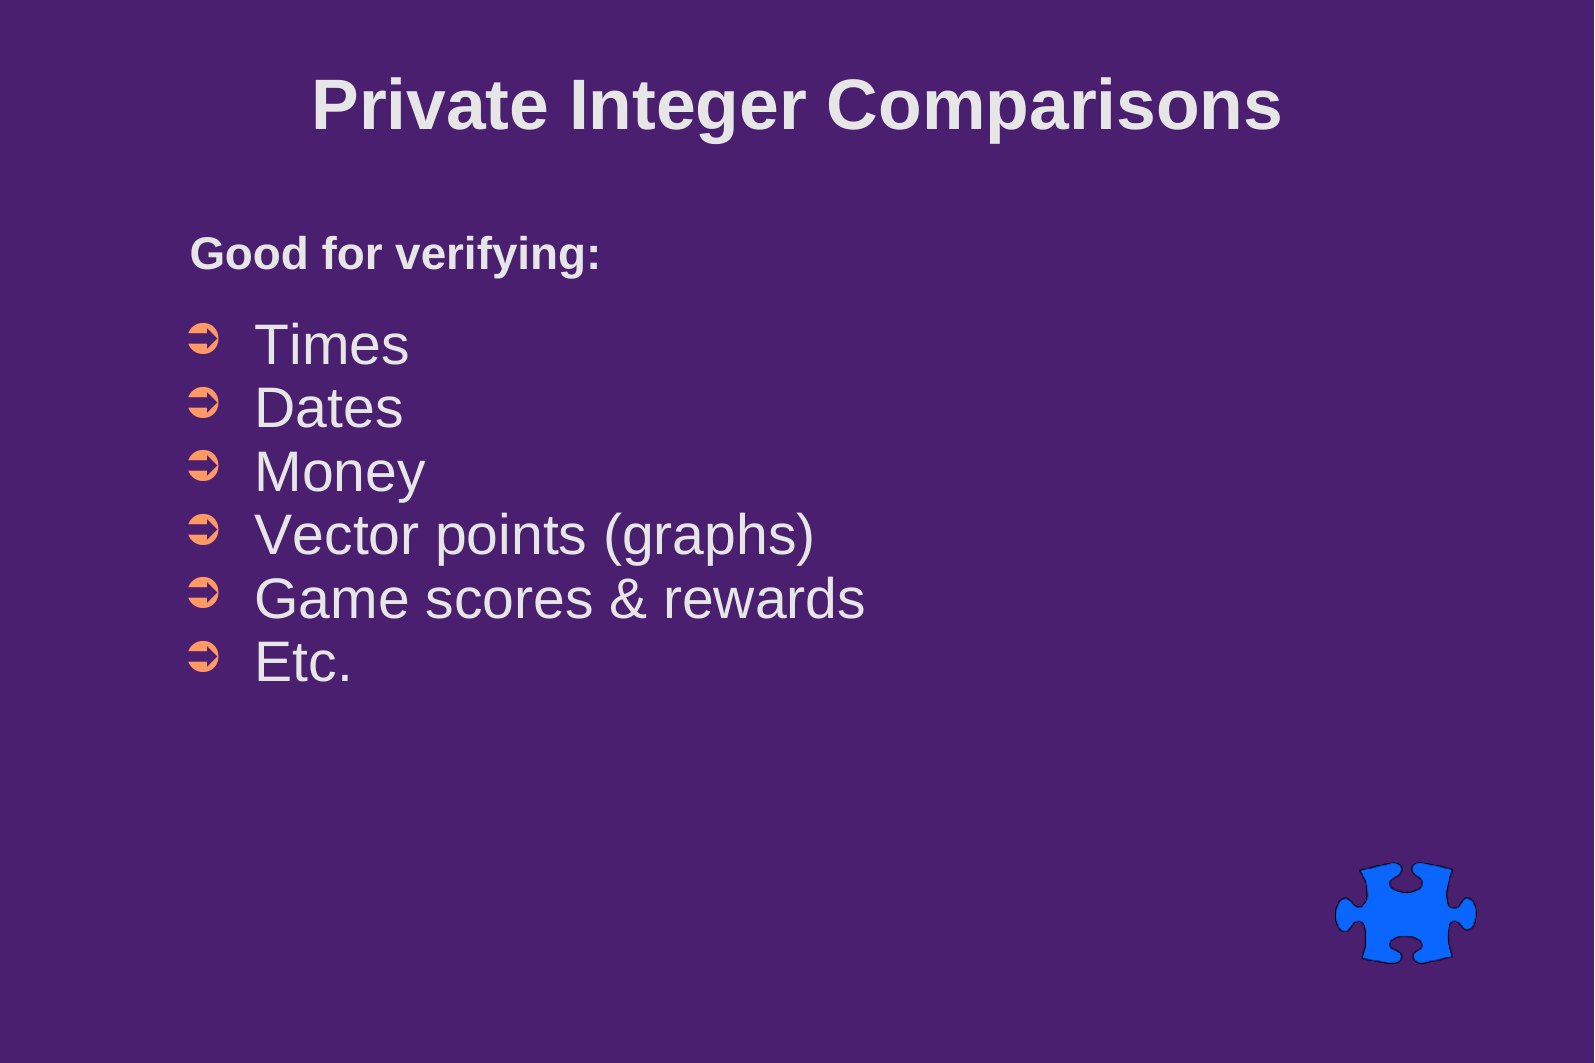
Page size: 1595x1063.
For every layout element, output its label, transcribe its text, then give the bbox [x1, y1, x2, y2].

title Good for verifying: [82, 165, 709, 343]
title Private Integer Comparisons [117, 16, 1479, 194]
list Times Dates Money Vector points (graphs) Game scores & rewards Etc. [172, 312, 1514, 983]
